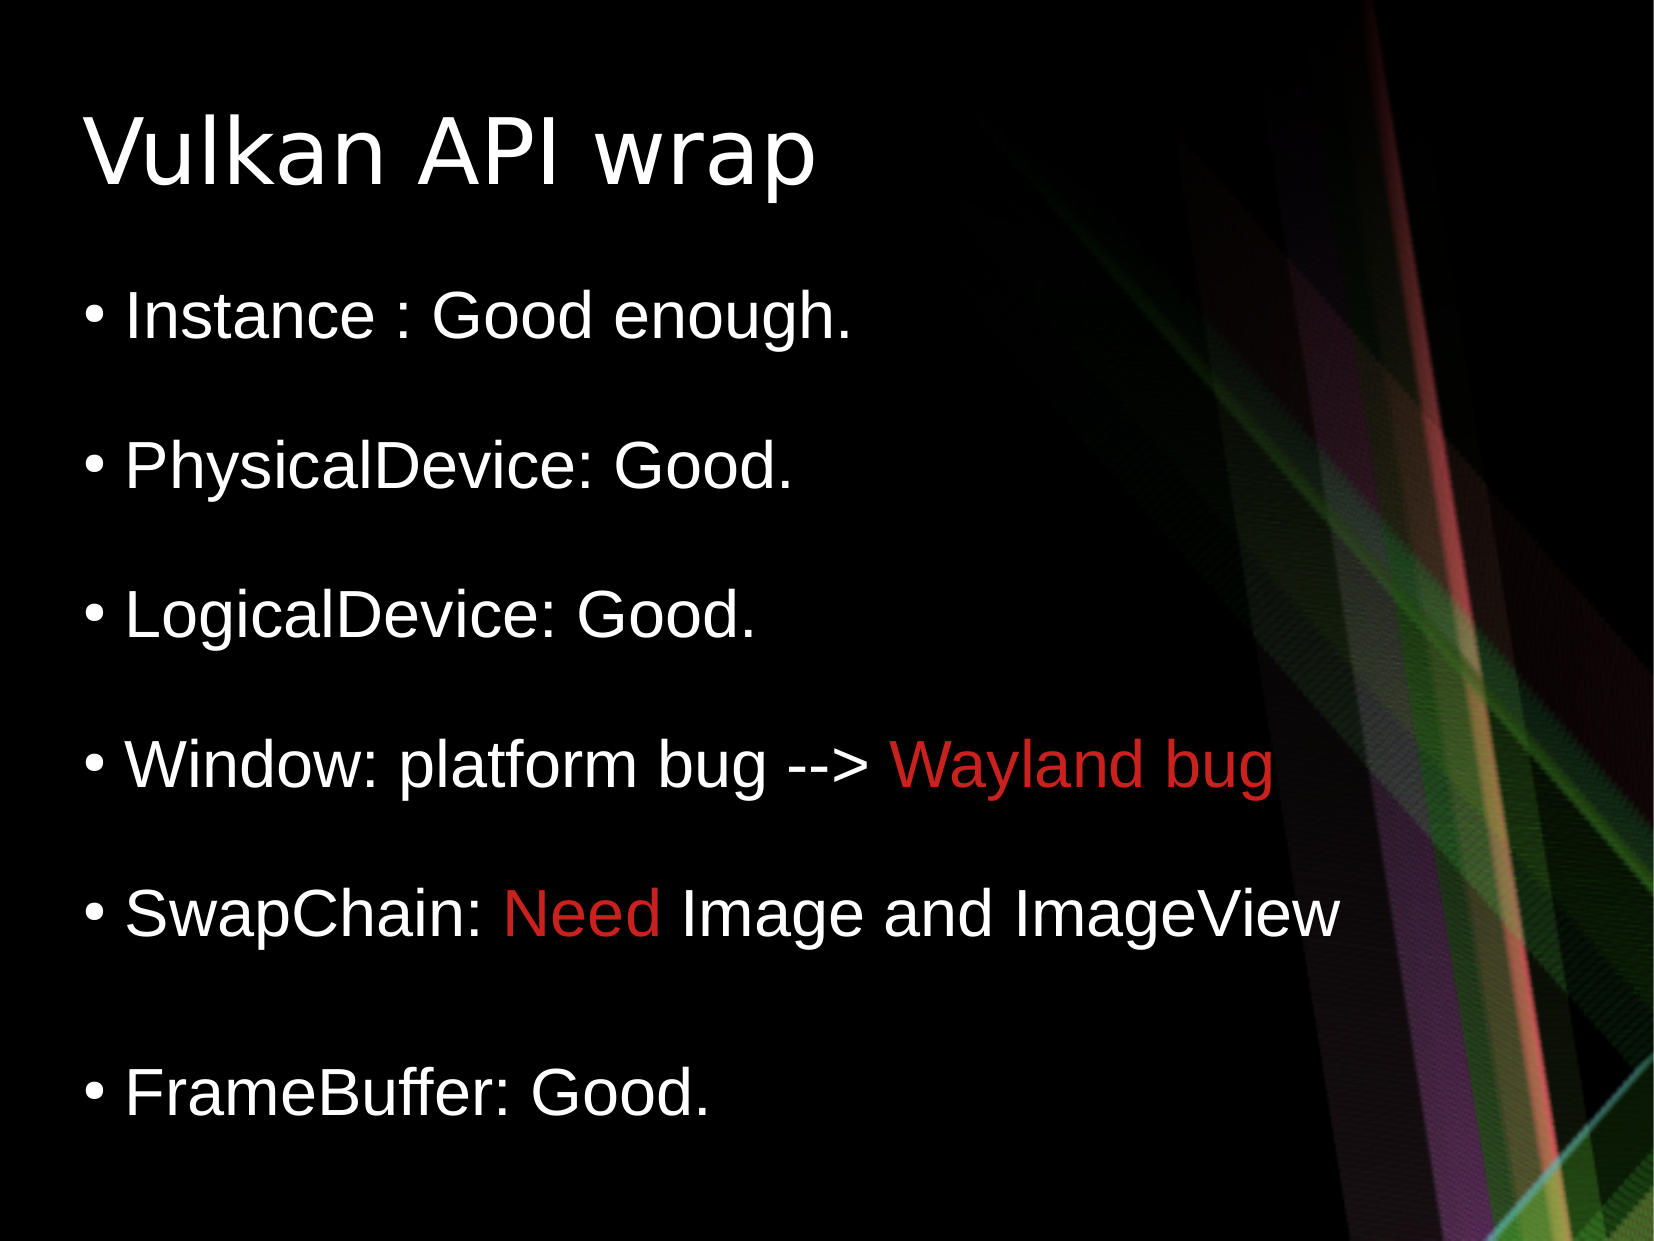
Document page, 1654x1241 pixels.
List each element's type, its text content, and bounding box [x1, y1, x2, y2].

title Vulkan API wrap [82, 49, 1571, 257]
picture [0, 0, 1654, 1241]
subtitle Instance : Good enough. PhysicalDevice: Good. LogicalDevice: Good. Window: platform bug --> Wayland bug SwapChain: Need Image and ImageView FrameBuffer: Good. [82, 278, 1571, 1131]
